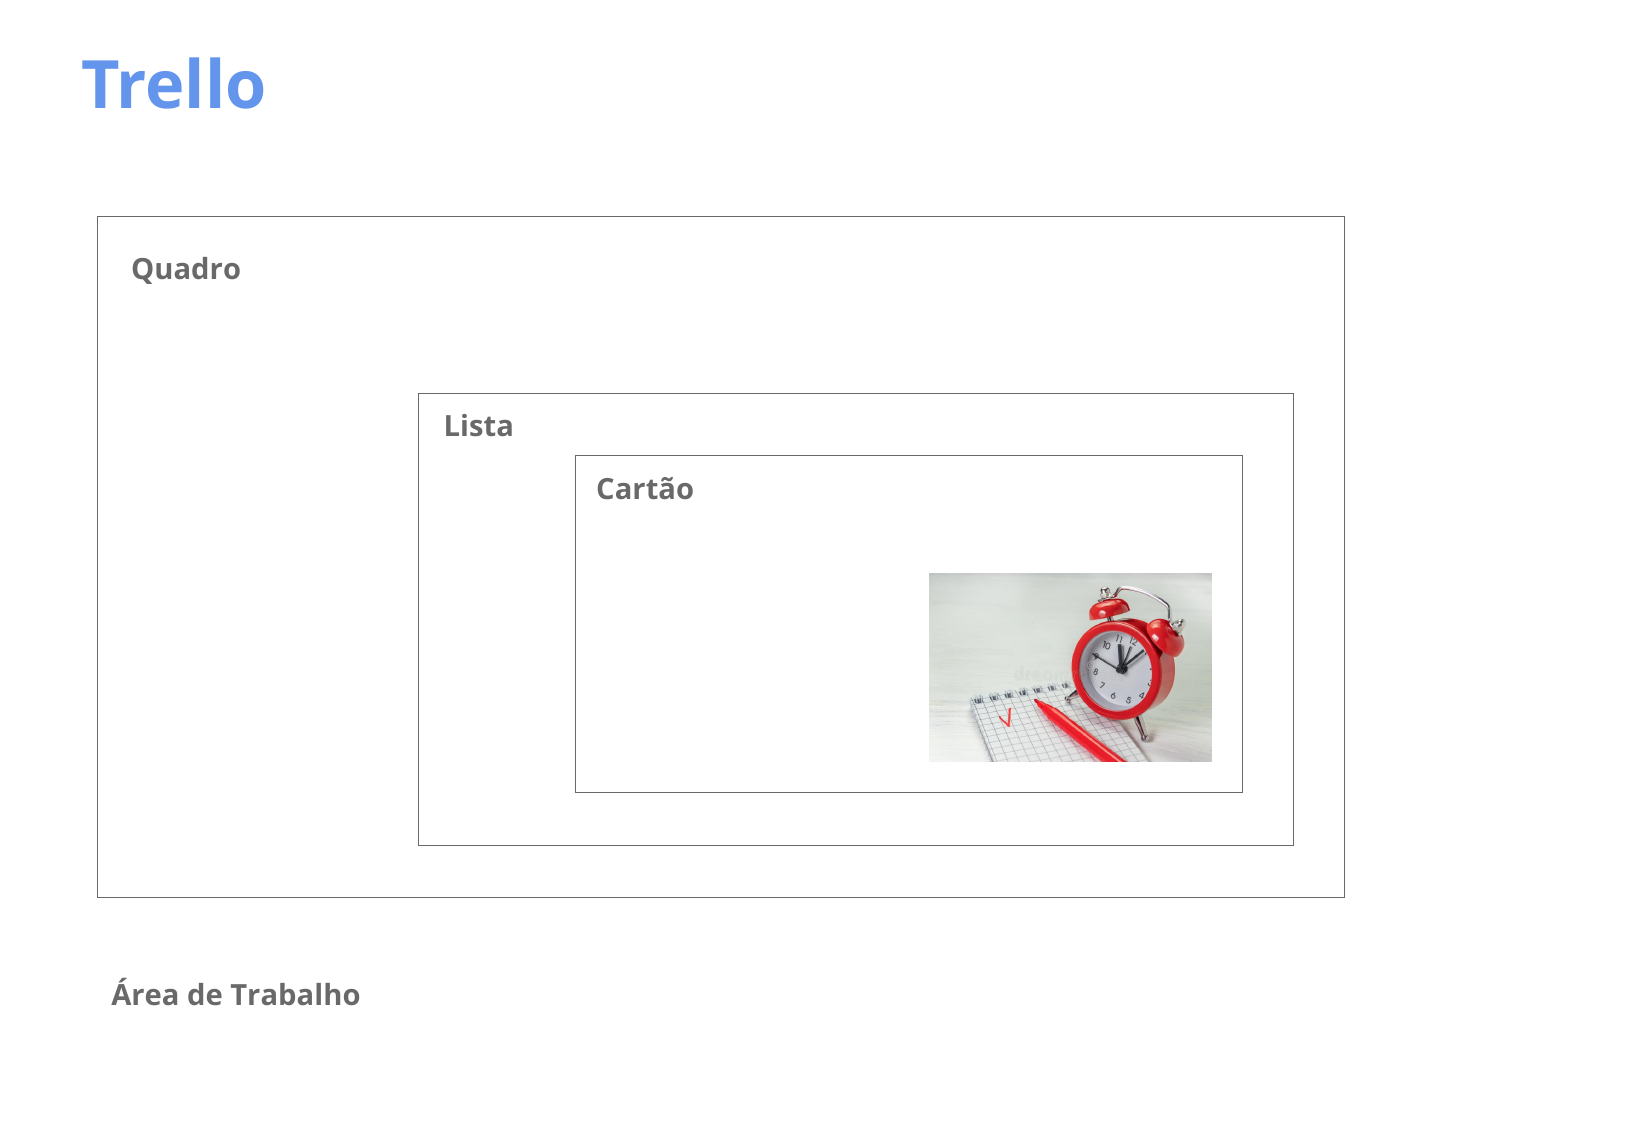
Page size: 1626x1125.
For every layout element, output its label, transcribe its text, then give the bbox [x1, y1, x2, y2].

text_box Cartão [581, 463, 848, 514]
title Trello [81, 41, 1544, 122]
text_box [97, 216, 1345, 898]
text_box Quadro [116, 242, 383, 293]
text_box Lista [428, 399, 696, 450]
picture [929, 573, 1212, 762]
text_box Área de Trabalho [96, 968, 401, 1019]
